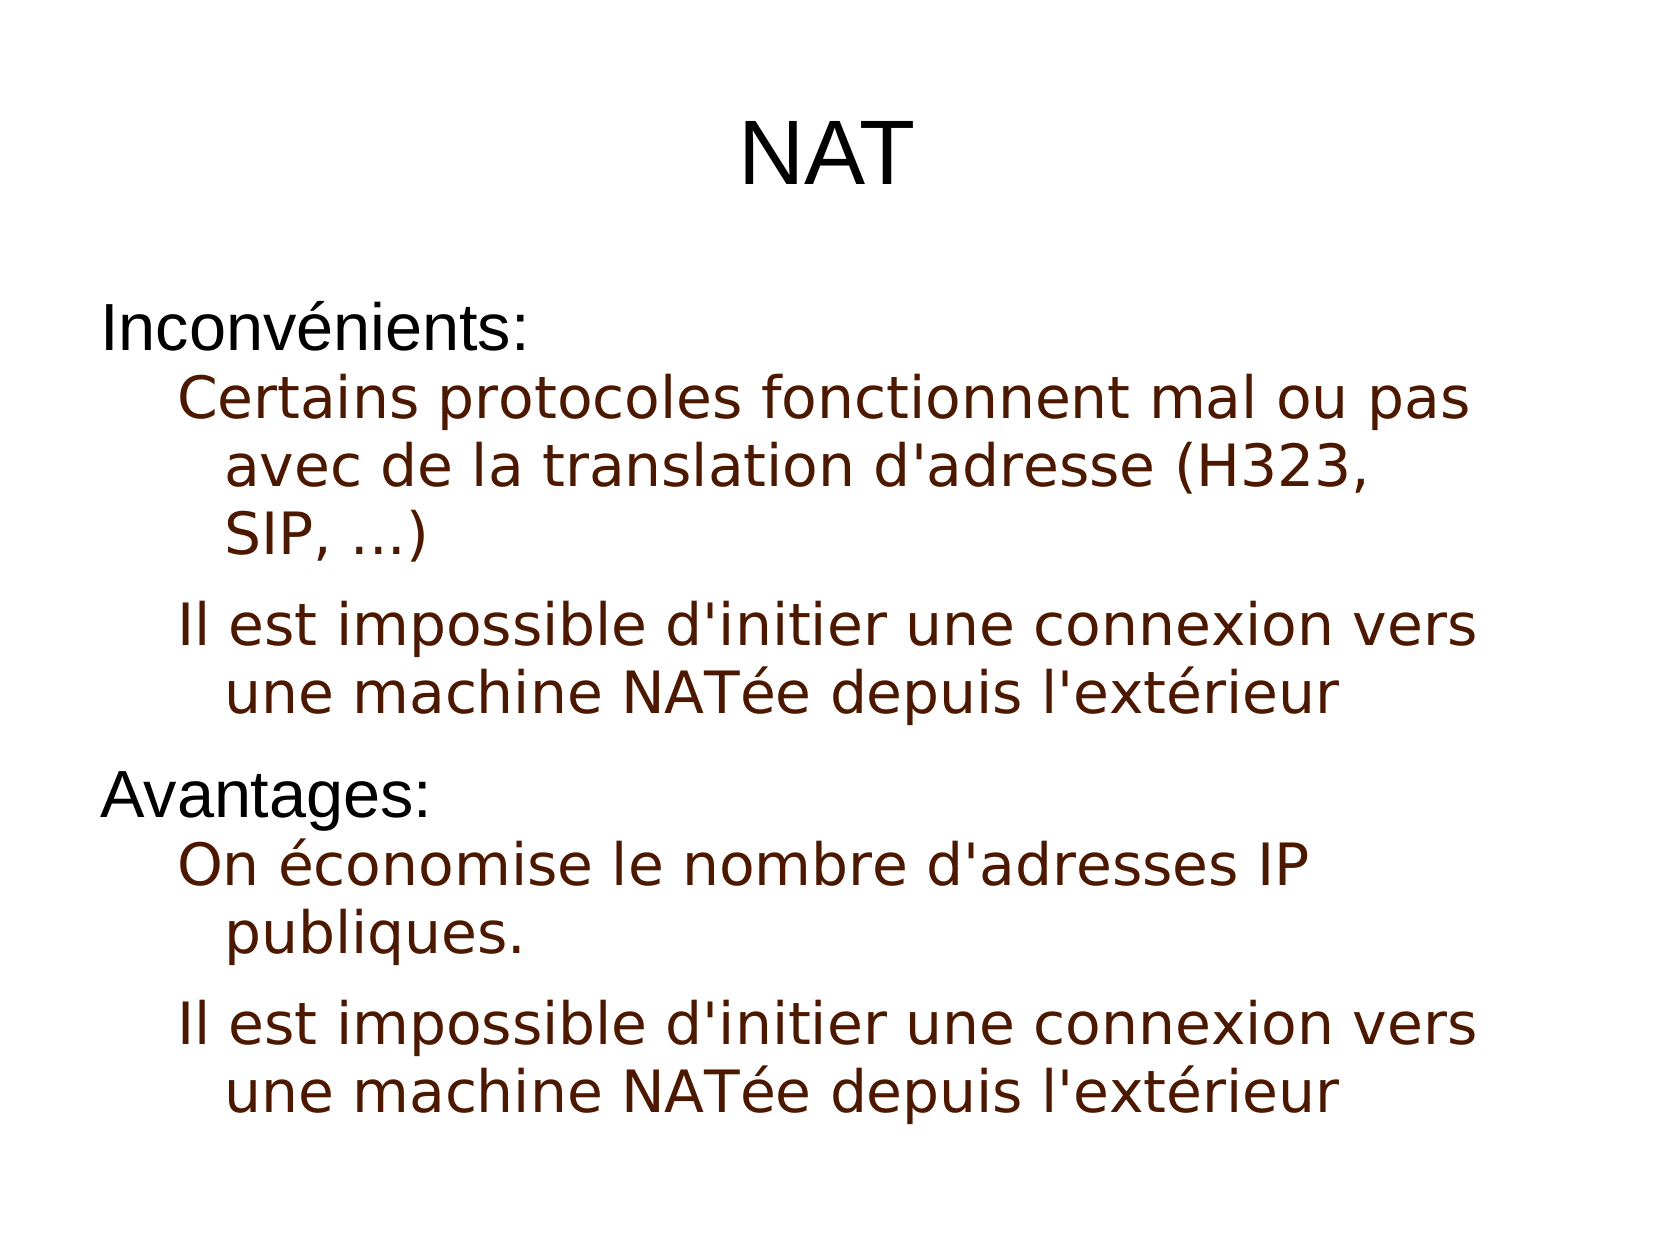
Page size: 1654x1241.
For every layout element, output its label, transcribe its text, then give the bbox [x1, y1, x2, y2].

list Inconvénients: Certains protocoles fonctionnent mal ou pas avec de la translation d'adresse (H323, SIP, ...) Il est impossible d'initier une connexion vers une machine NATée depuis l'extérieur Avantages: On économise le nombre d'adresses IP publiques. Il est impossible d'initier une connexion vers une machine NATée depuis l'extérieur [82, 290, 1571, 1186]
title NAT [82, 49, 1571, 257]
